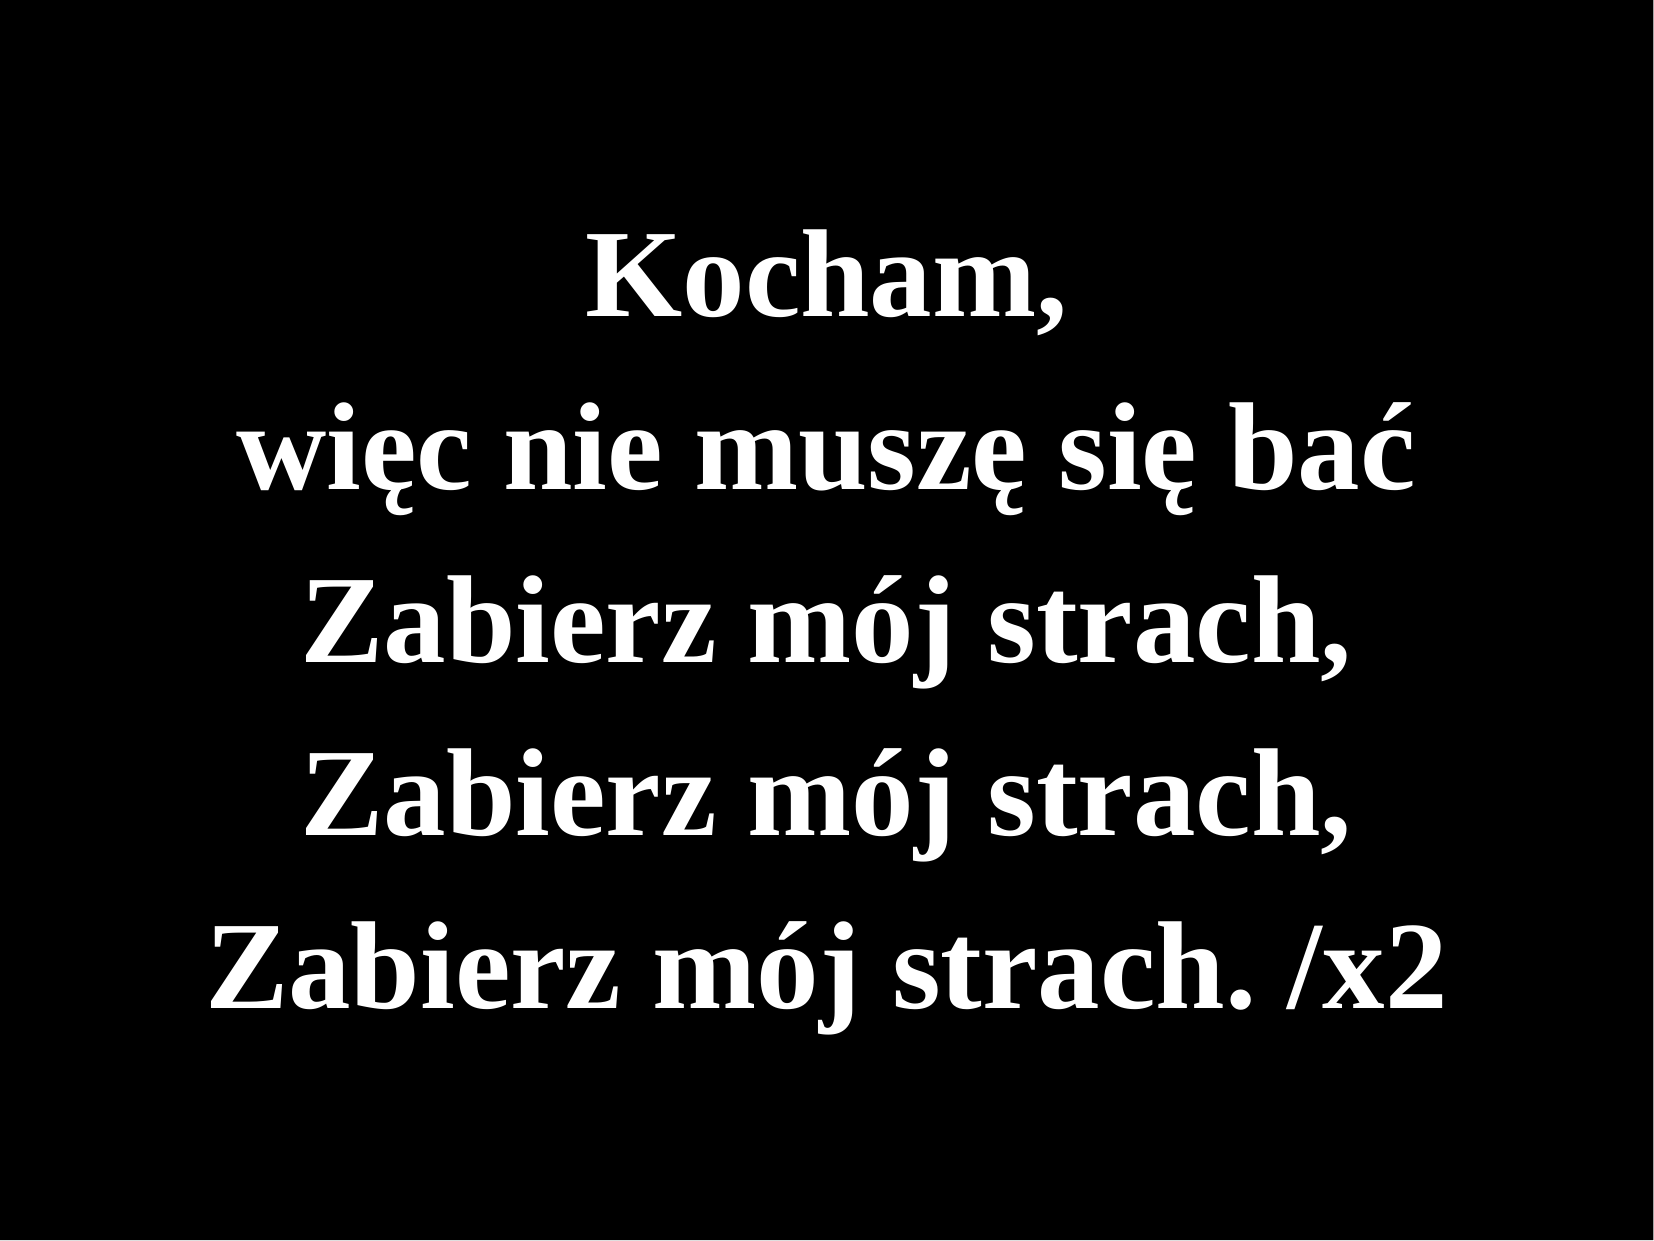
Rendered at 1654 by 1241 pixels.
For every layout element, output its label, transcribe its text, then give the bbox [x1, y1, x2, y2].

title Kocham, ppp więc nie muszę się bać ppp Zabierz mój strach, ppp Zabierz mój strach, ppp Zabierz mój strach. /x2 [0, 0, 1654, 1241]
